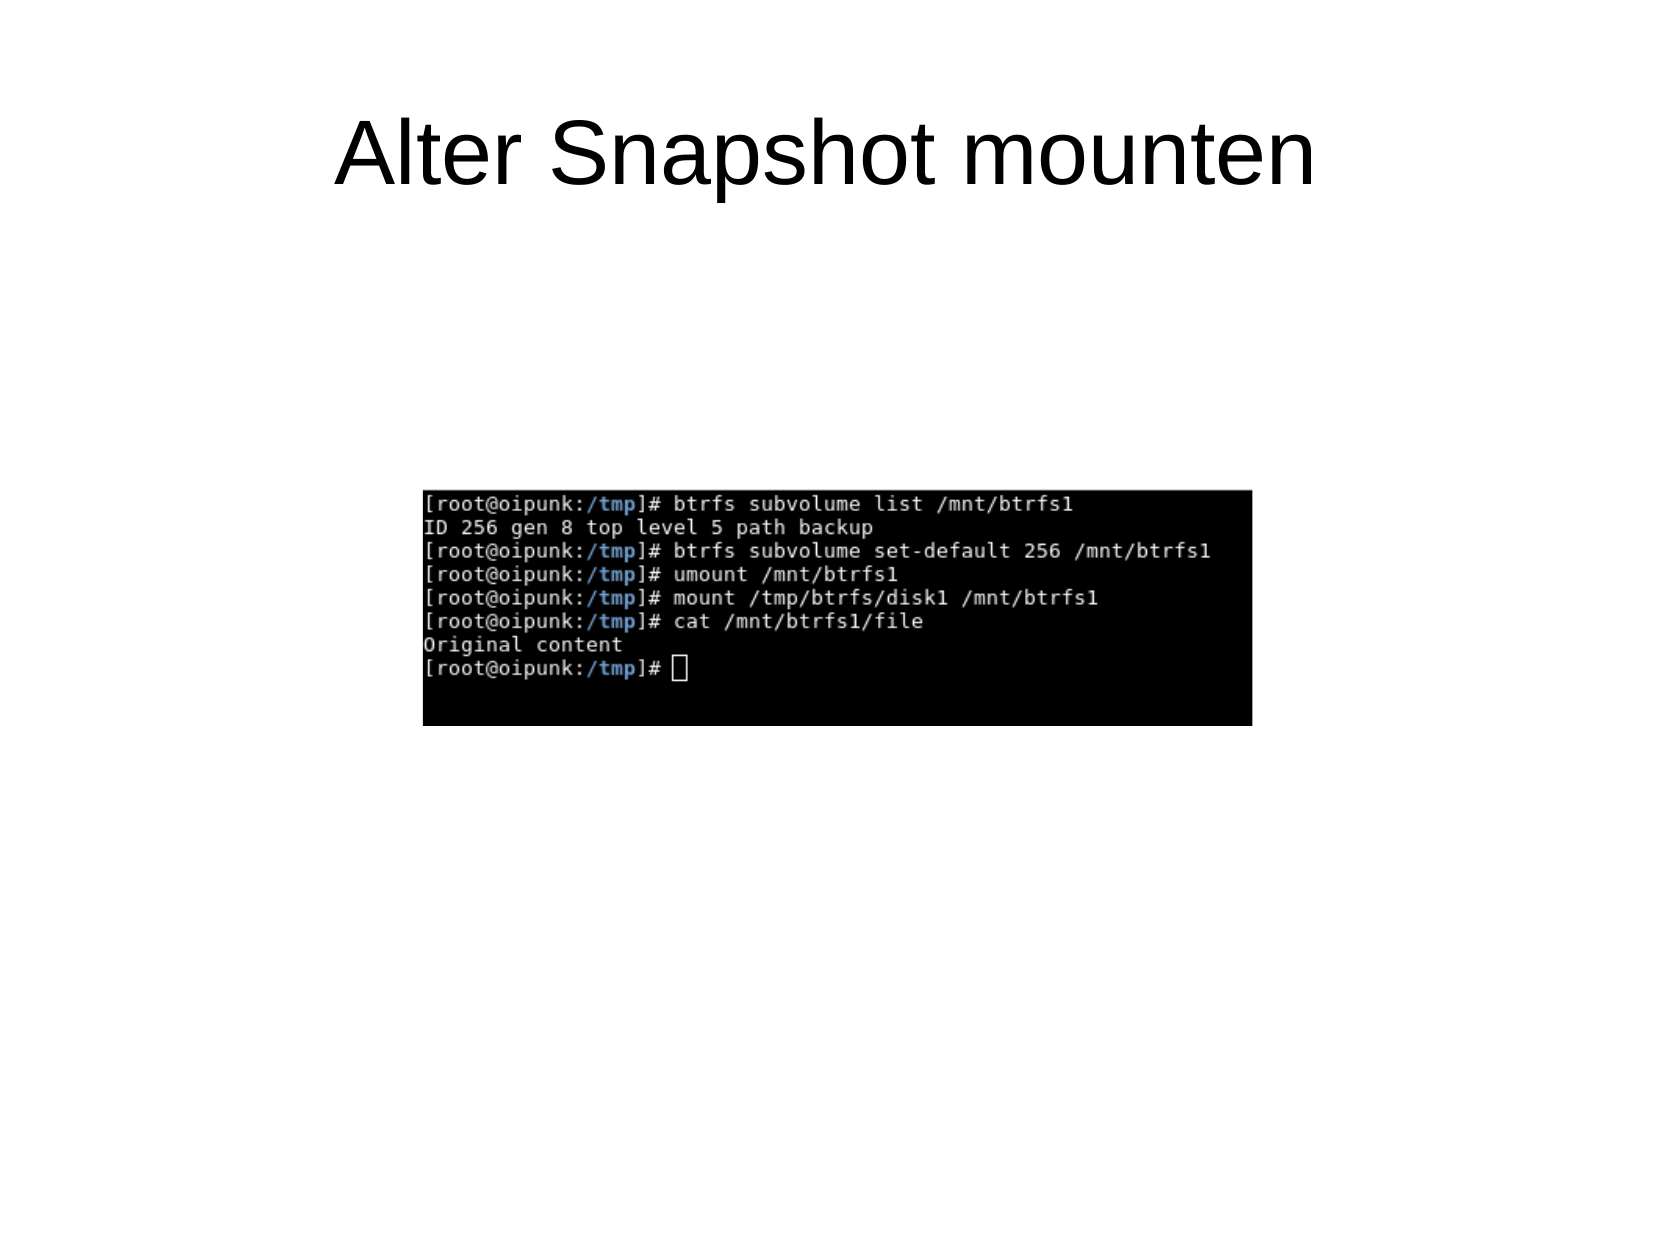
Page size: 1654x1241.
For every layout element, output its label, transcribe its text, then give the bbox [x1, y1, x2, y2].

picture [422, 489, 1253, 726]
title Alter Snapshot mounten [82, 49, 1571, 257]
